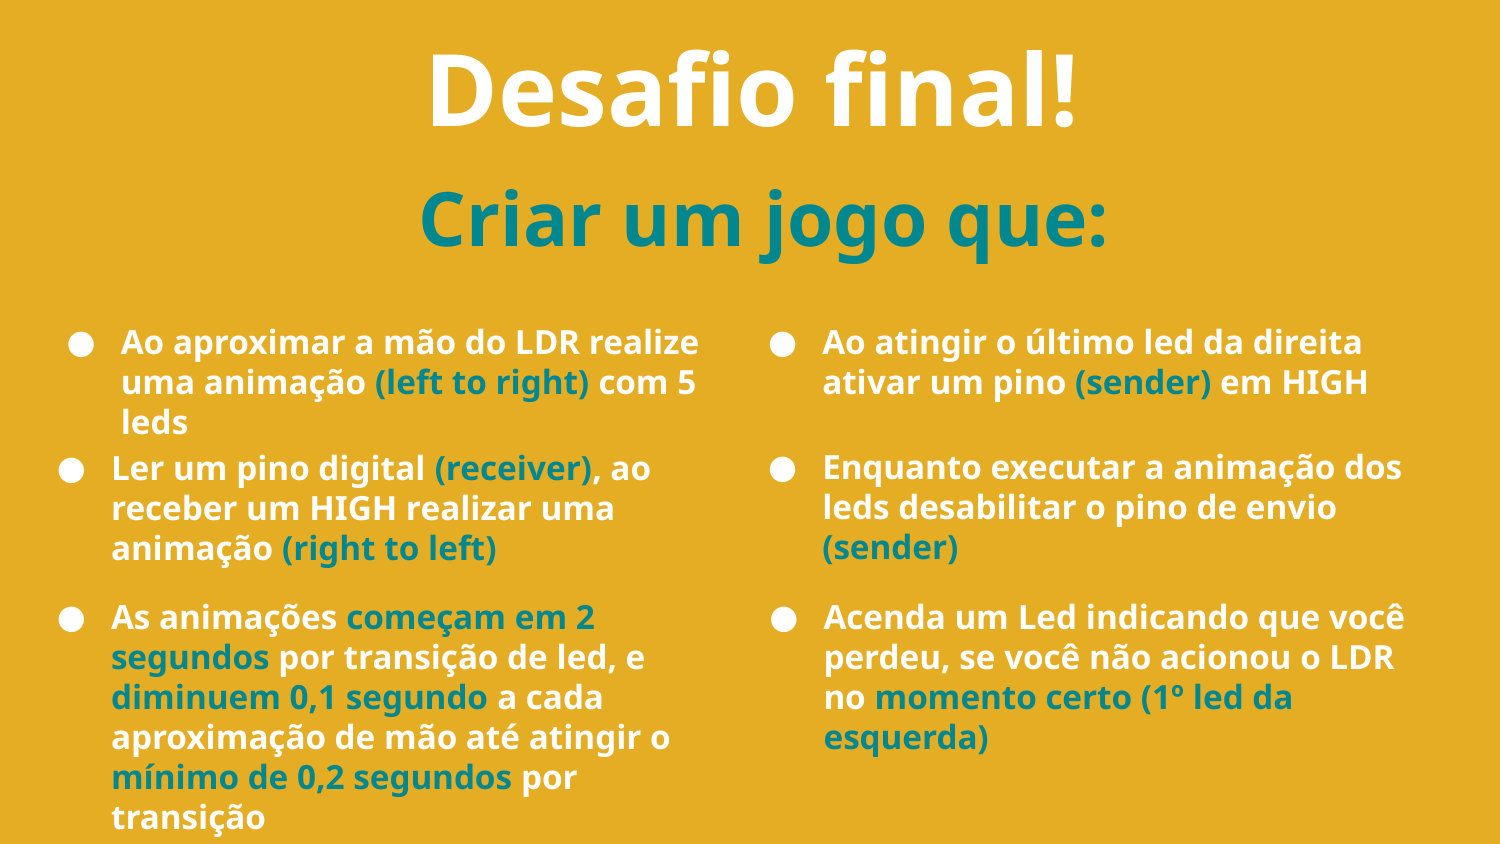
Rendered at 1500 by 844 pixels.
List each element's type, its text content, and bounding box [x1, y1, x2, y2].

title Acenda um Led indicando que você perdeu, se você não acionou o LDR no momento certo (1º led da esquerda) [733, 581, 1454, 794]
title As animações começam em 2 segundos por transição de led, e diminuem 0,1 segundo a cada aproximação de mão até atingir o mínimo de 0,2 segundos por transição [20, 581, 733, 794]
title Criar um jogo que: [89, 155, 1439, 294]
title Ao atingir o último led da direita ativar um pino (sender) em HIGH [732, 306, 1453, 431]
title Enquanto executar a animação dos leds desabilitar o pino de envio (sender) [732, 431, 1453, 558]
title Desafio final! [77, 11, 1427, 138]
title Ao aproximar a mão do LDR realize uma animação (left to right) com 5 leds [30, 306, 732, 432]
title Ler um pino digital (receiver), ao receber um HIGH realizar uma animação (right to left) [20, 432, 742, 559]
